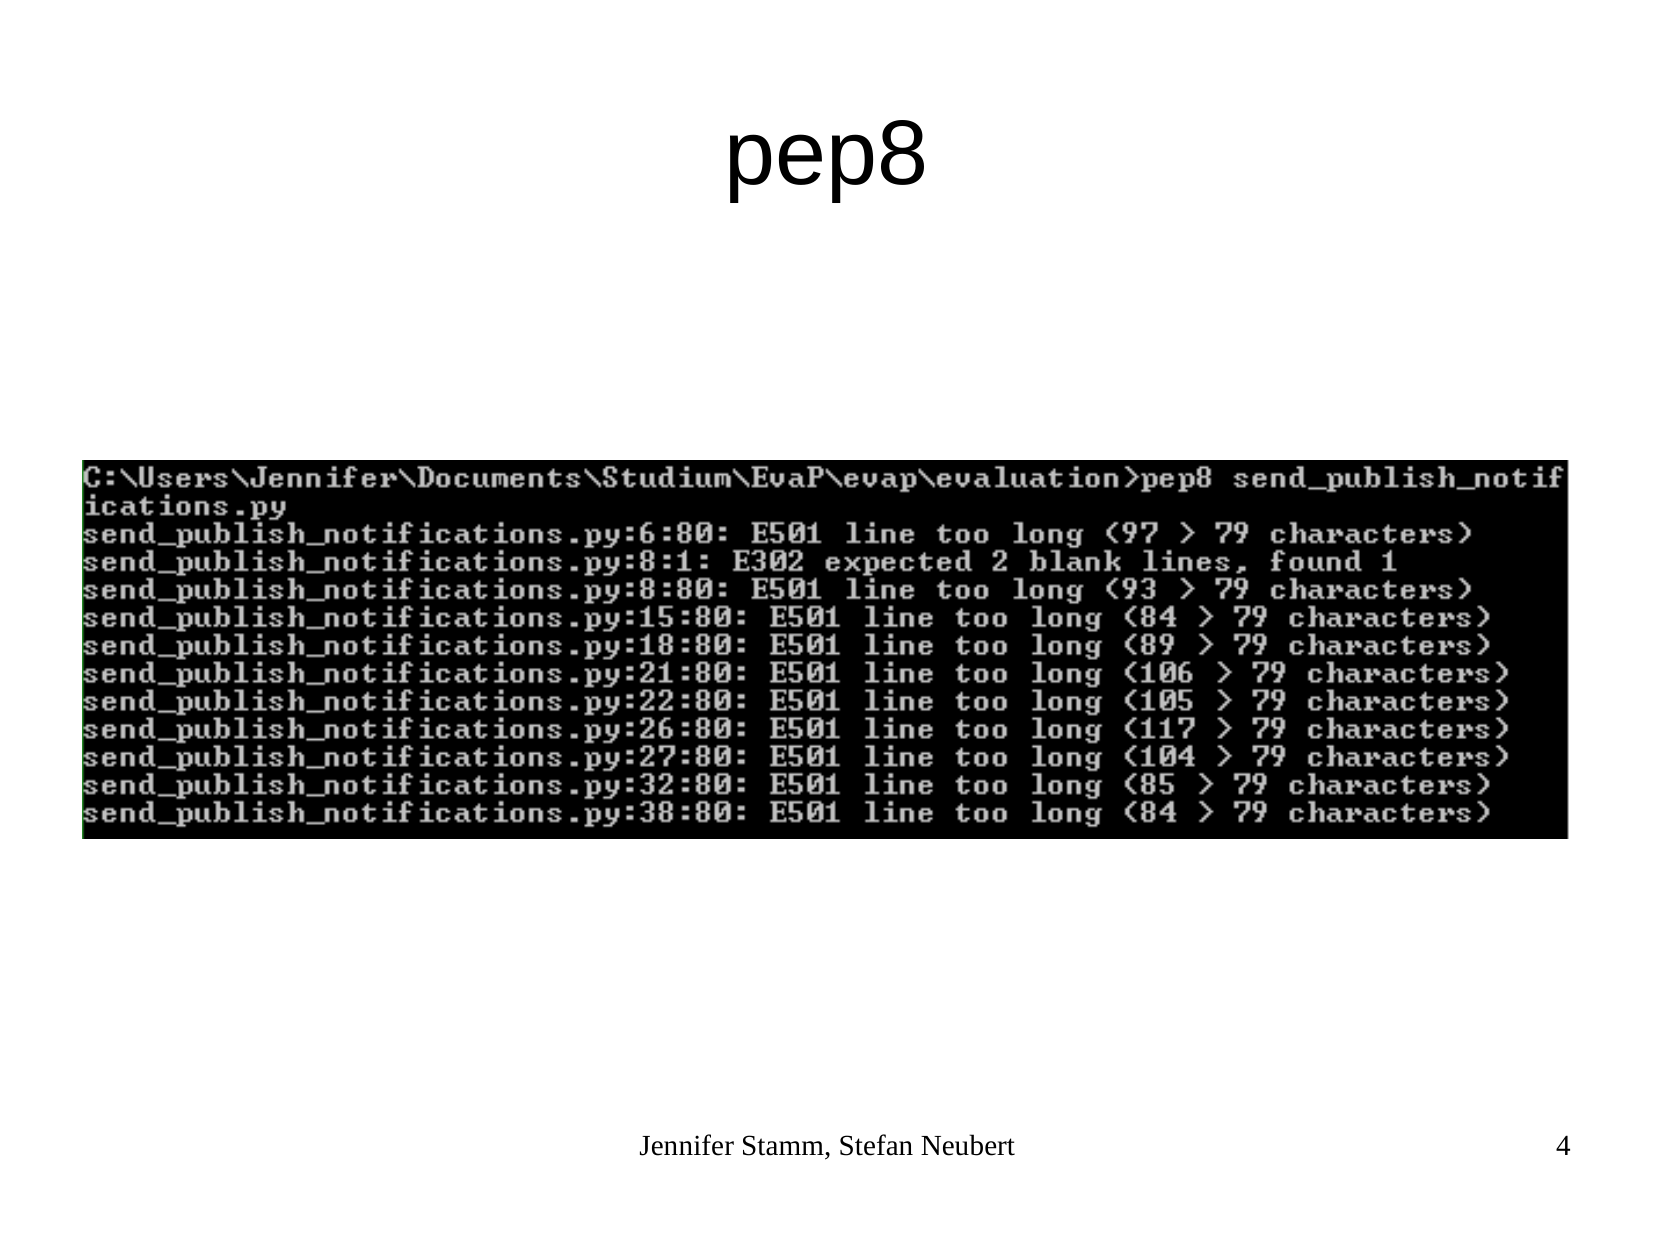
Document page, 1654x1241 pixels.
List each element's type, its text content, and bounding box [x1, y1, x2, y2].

picture [82, 460, 1571, 839]
title pep8 [82, 49, 1571, 257]
